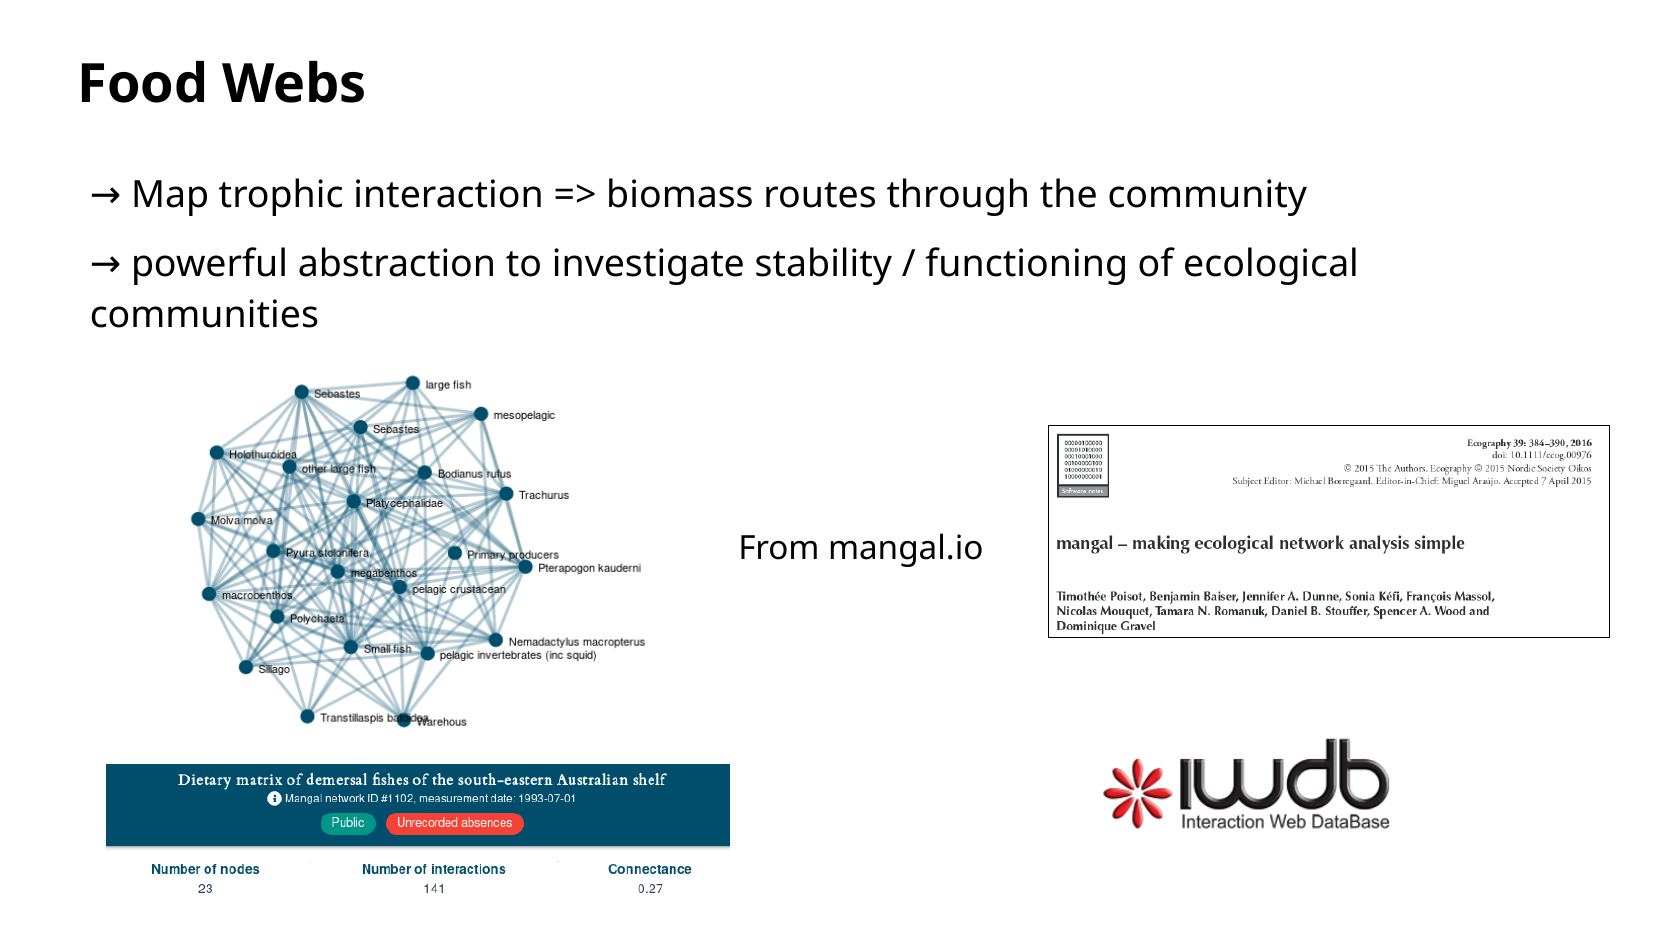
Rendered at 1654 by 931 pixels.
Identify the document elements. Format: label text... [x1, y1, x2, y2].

text_box Food Webs [62, 36, 961, 121]
text_box From mangal.io [723, 516, 1048, 573]
picture [106, 847, 730, 916]
picture [634, 774, 641, 784]
picture [520, 778, 527, 784]
picture [499, 778, 510, 782]
picture [1098, 731, 1417, 851]
picture [322, 814, 375, 834]
picture [150, 339, 670, 751]
text_box → Map trophic interaction => biomass routes through the community → powerful abstraction to investigate stability / functioning of ecological communities [75, 159, 1591, 316]
picture [268, 792, 281, 805]
picture [1048, 425, 1610, 638]
picture [387, 814, 523, 834]
